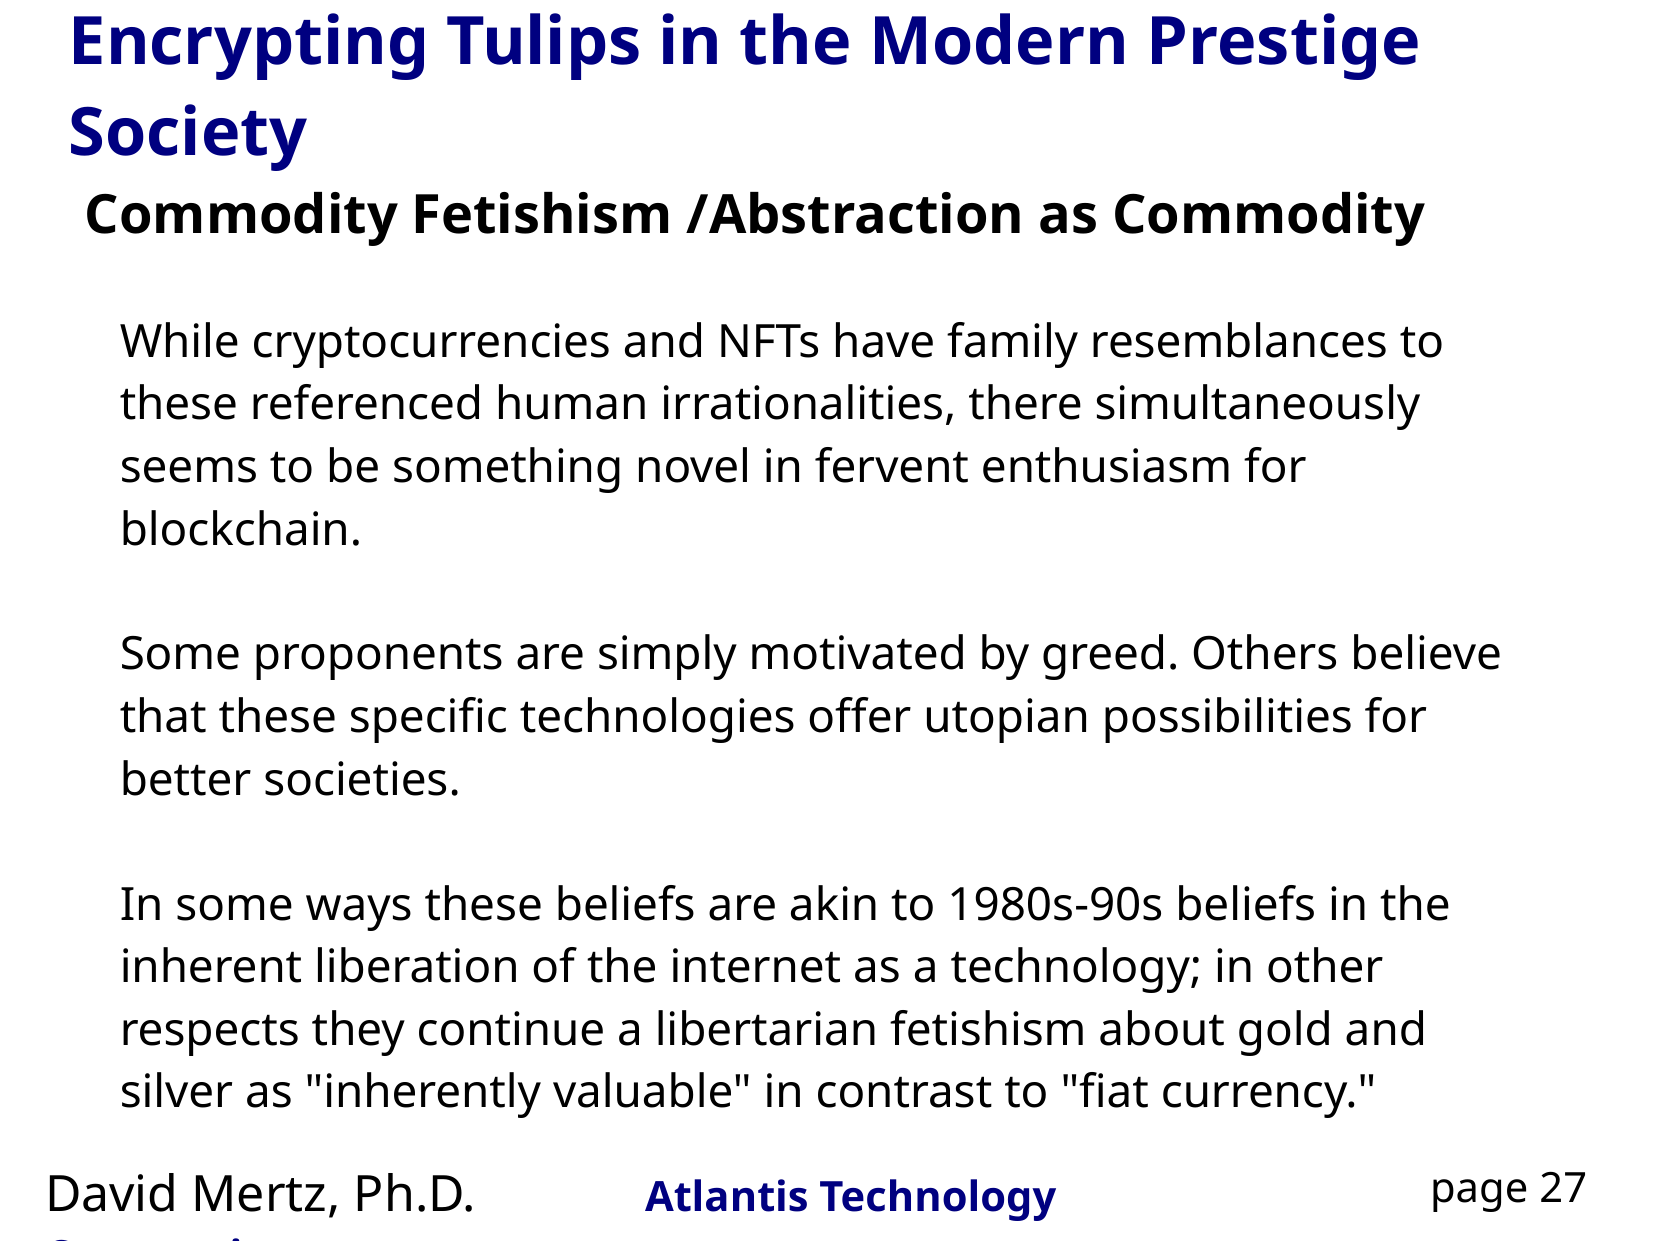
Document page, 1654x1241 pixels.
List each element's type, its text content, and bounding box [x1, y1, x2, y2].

text_box While cryptocurrencies and NFTs have family resemblances to these referenced human irrationalities, there simultaneously seems to be something novel in fervent enthusiasm for blockchain. Some proponents are simply motivated by greed. Others believe that these specific technologies offer utopian possibilities for better societies. In some ways these beliefs are akin to 1980s-90s beliefs in the inherent liberation of the internet as a technology; in other respects they continue a libertarian fetishism about gold and silver as "inherently valuable" in contrast to "fiat currency." [105, 300, 1546, 1044]
list Commodity Fetishism /Abstraction as Commodity [84, 175, 1456, 256]
